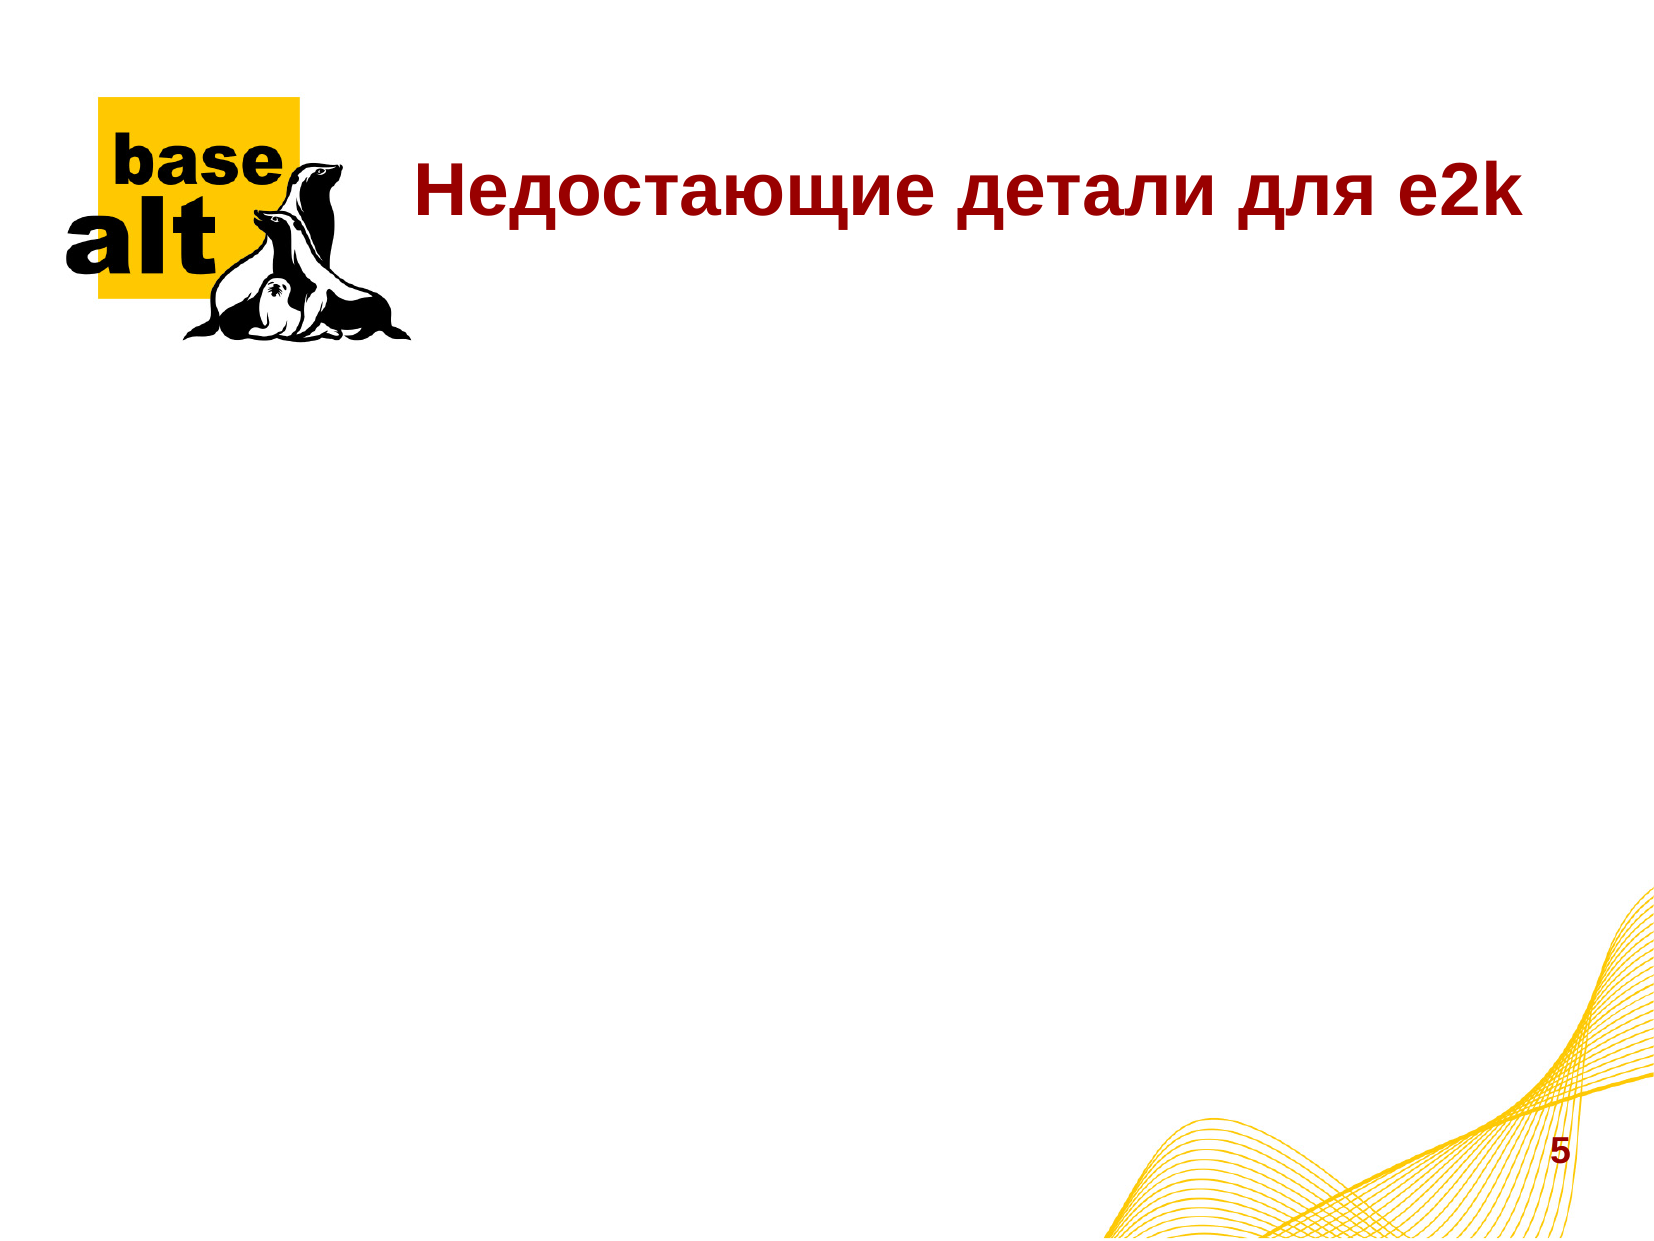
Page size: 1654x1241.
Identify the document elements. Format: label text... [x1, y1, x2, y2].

picture [0, 0, 1654, 1241]
title Недостающие детали для e2k [413, 82, 1571, 296]
